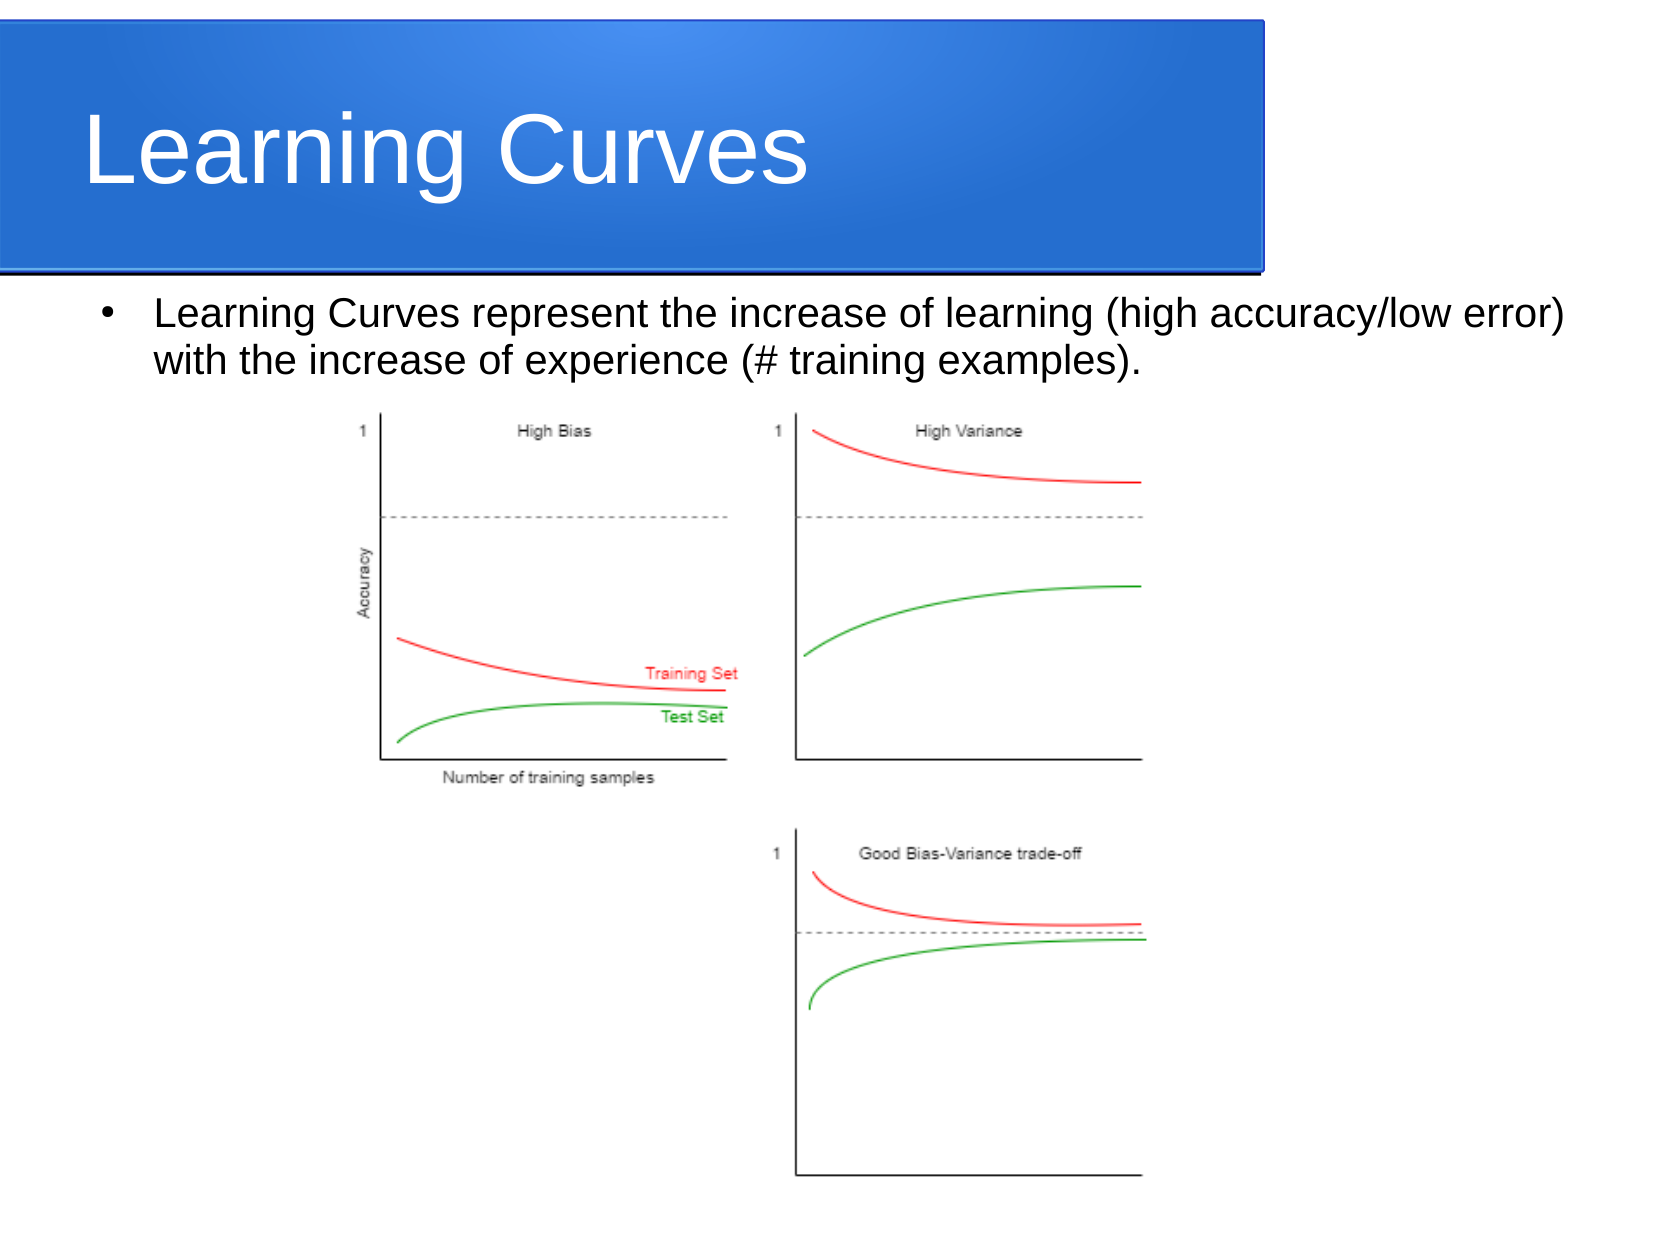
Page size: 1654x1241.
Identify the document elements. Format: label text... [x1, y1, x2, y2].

title Learning Curves [82, 47, 1235, 252]
list Learning Curves represent the increase of learning (high accuracy/low error) with the increase of experience (# training examples). [82, 290, 1571, 1010]
picture [335, 411, 1152, 1180]
